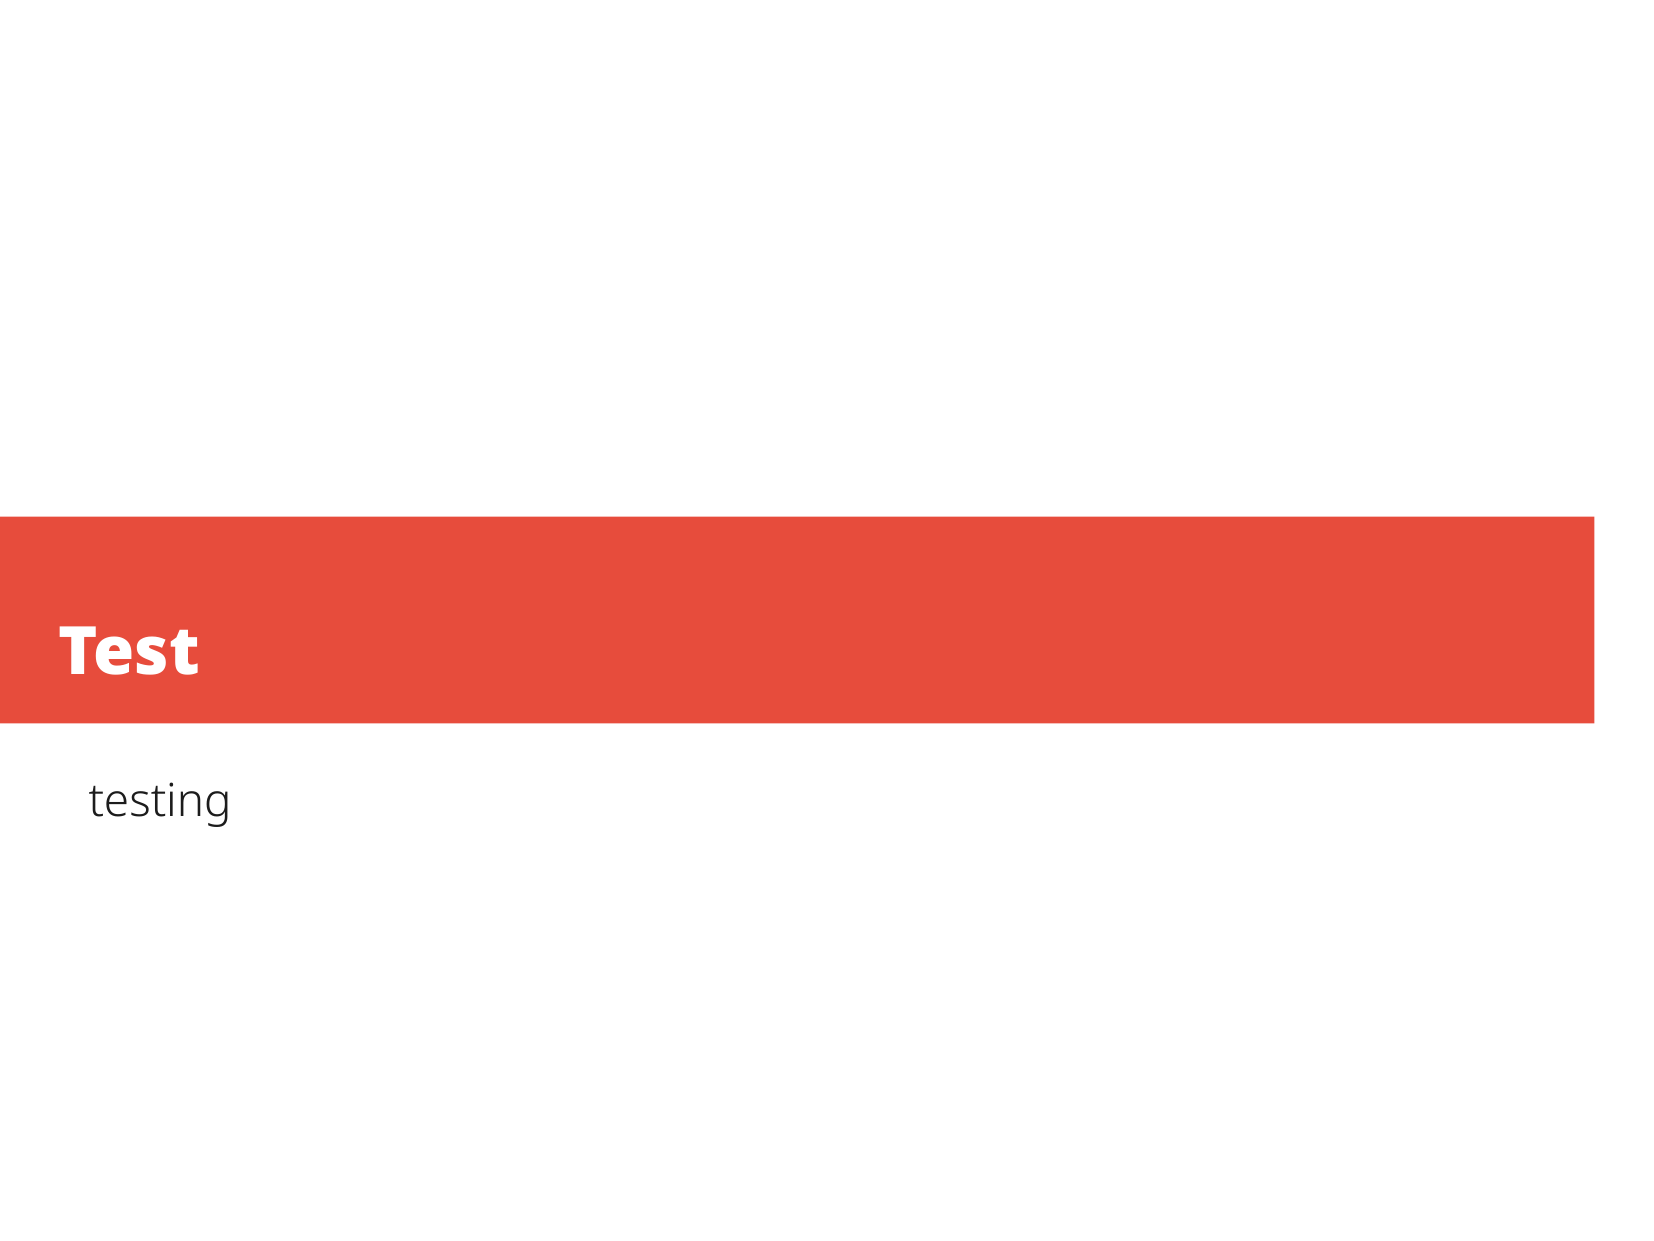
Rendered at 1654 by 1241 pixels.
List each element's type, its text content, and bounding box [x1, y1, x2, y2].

title Test [59, 546, 1595, 694]
subtitle testing [88, 767, 1595, 1182]
